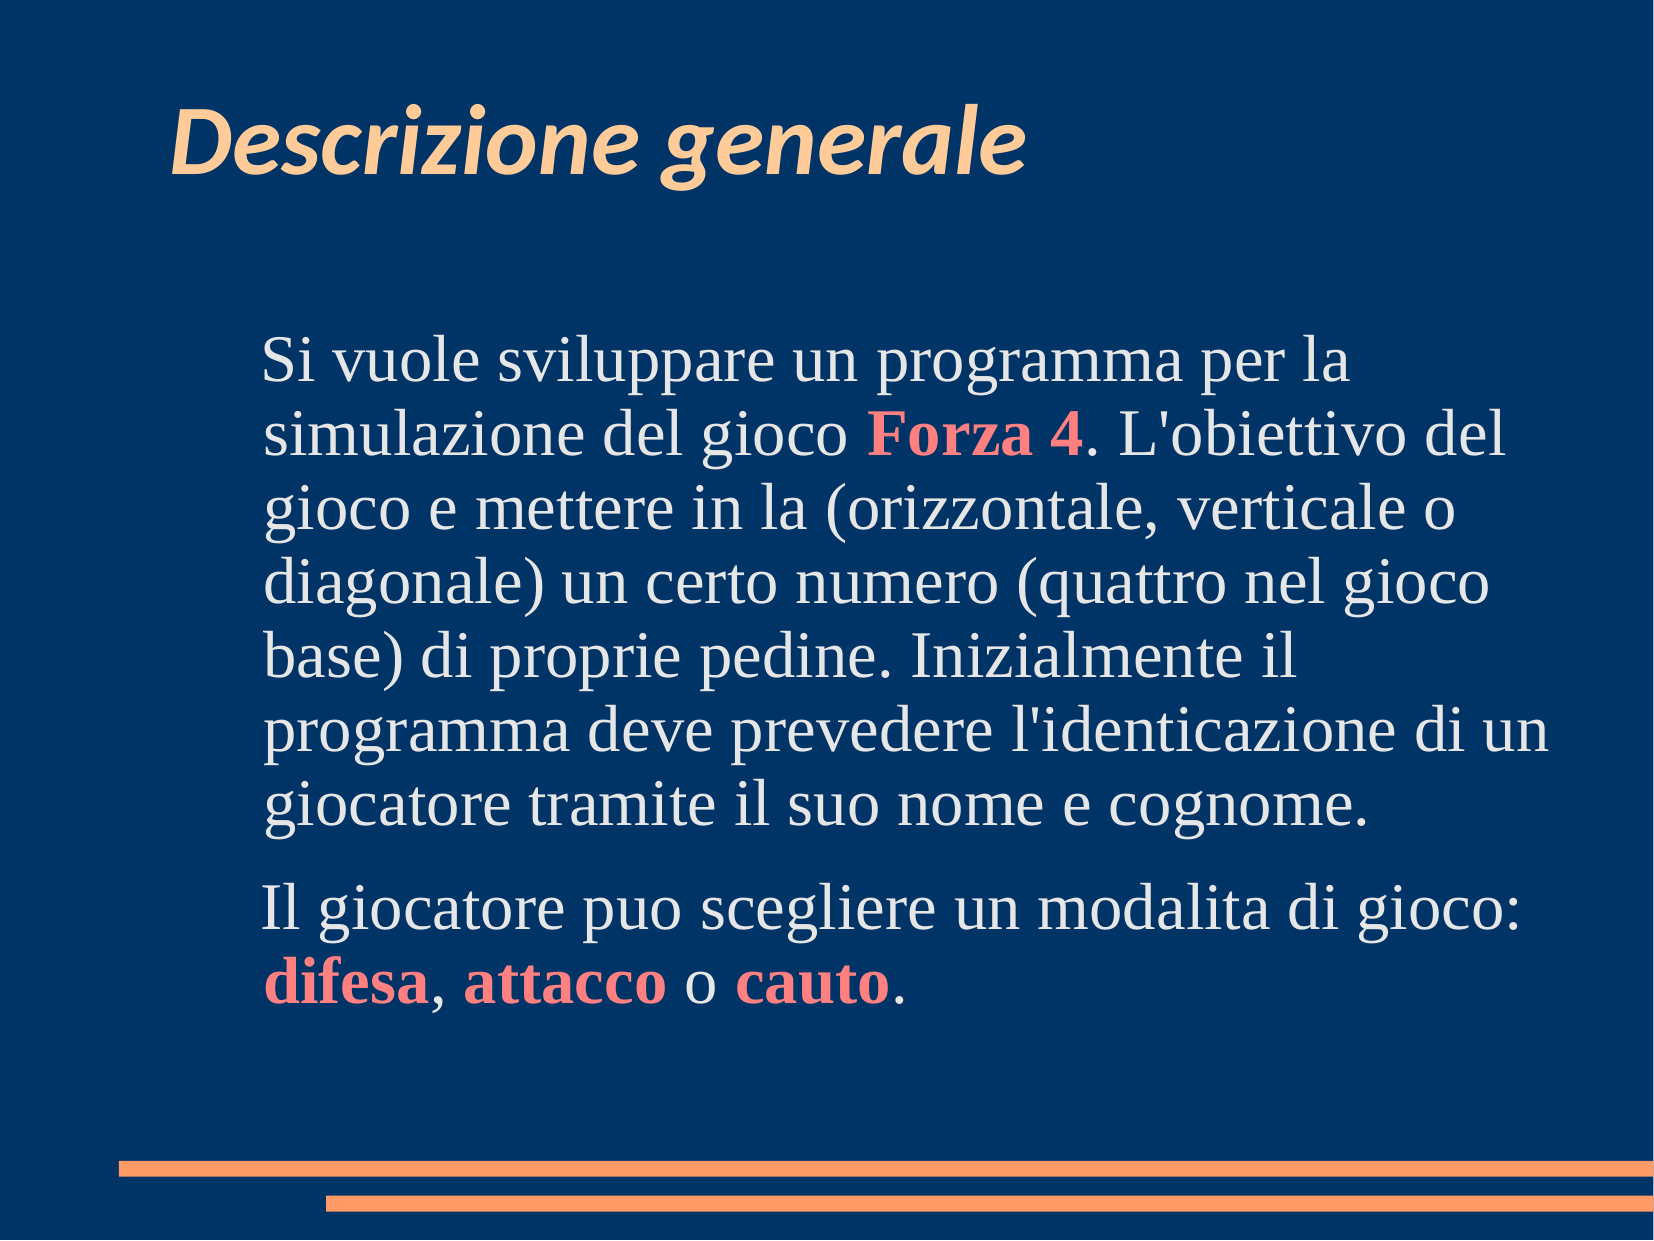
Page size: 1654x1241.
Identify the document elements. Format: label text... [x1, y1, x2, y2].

list Si vuole sviluppare un programma per la simulazione del gioco Forza 4. L'obiettivo del gioco e mettere in la (orizzontale, verticale o diagonale) un certo numero (quattro nel gioco base) di proprie pedine. Inizialmente il programma deve prevedere l'identicazione di un giocatore tramite il suo nome e cognome. Il giocatore puo scegliere un modalita di gioco: difesa, attacco o cauto. [121, 322, 1561, 1132]
title Descrizione generale [121, 46, 1534, 254]
